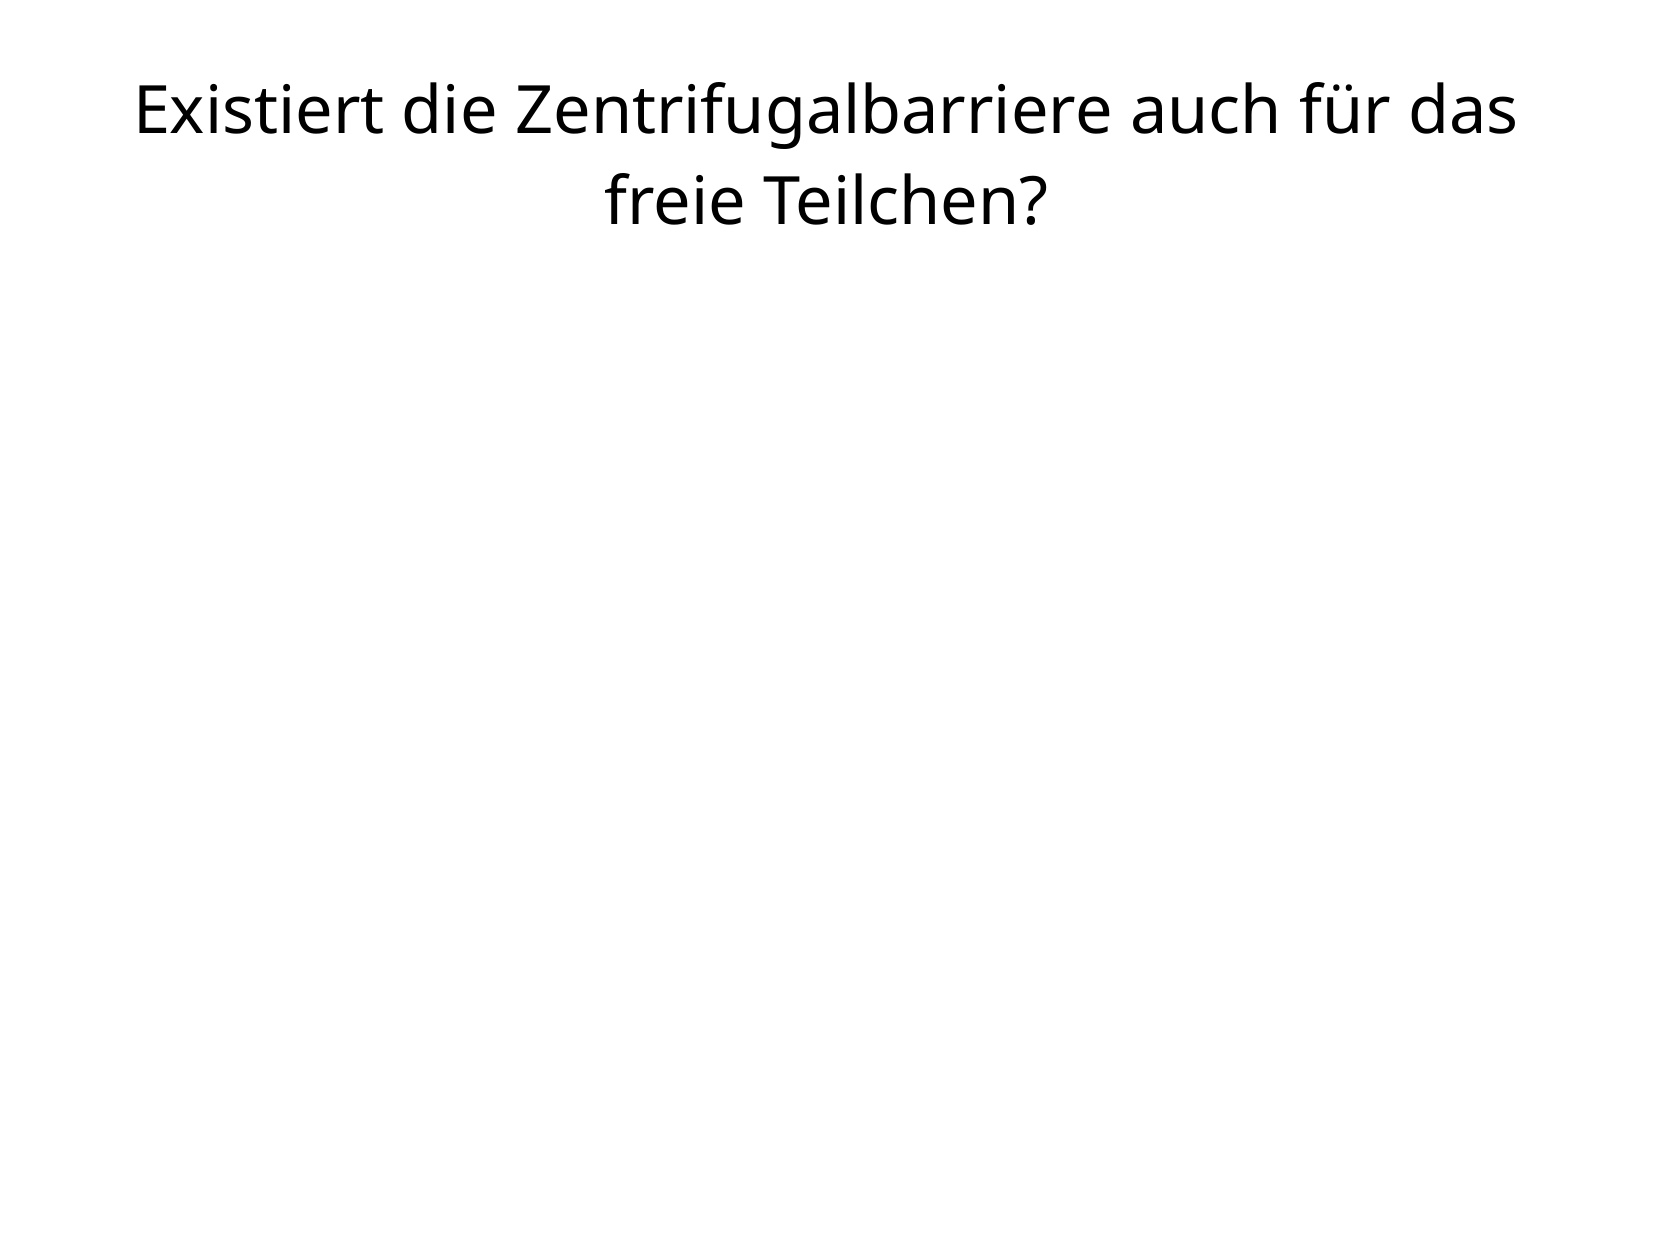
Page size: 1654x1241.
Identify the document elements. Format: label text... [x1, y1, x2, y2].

title Existiert die Zentrifugalbarriere auch für das freie Teilchen? [82, 49, 1571, 257]
